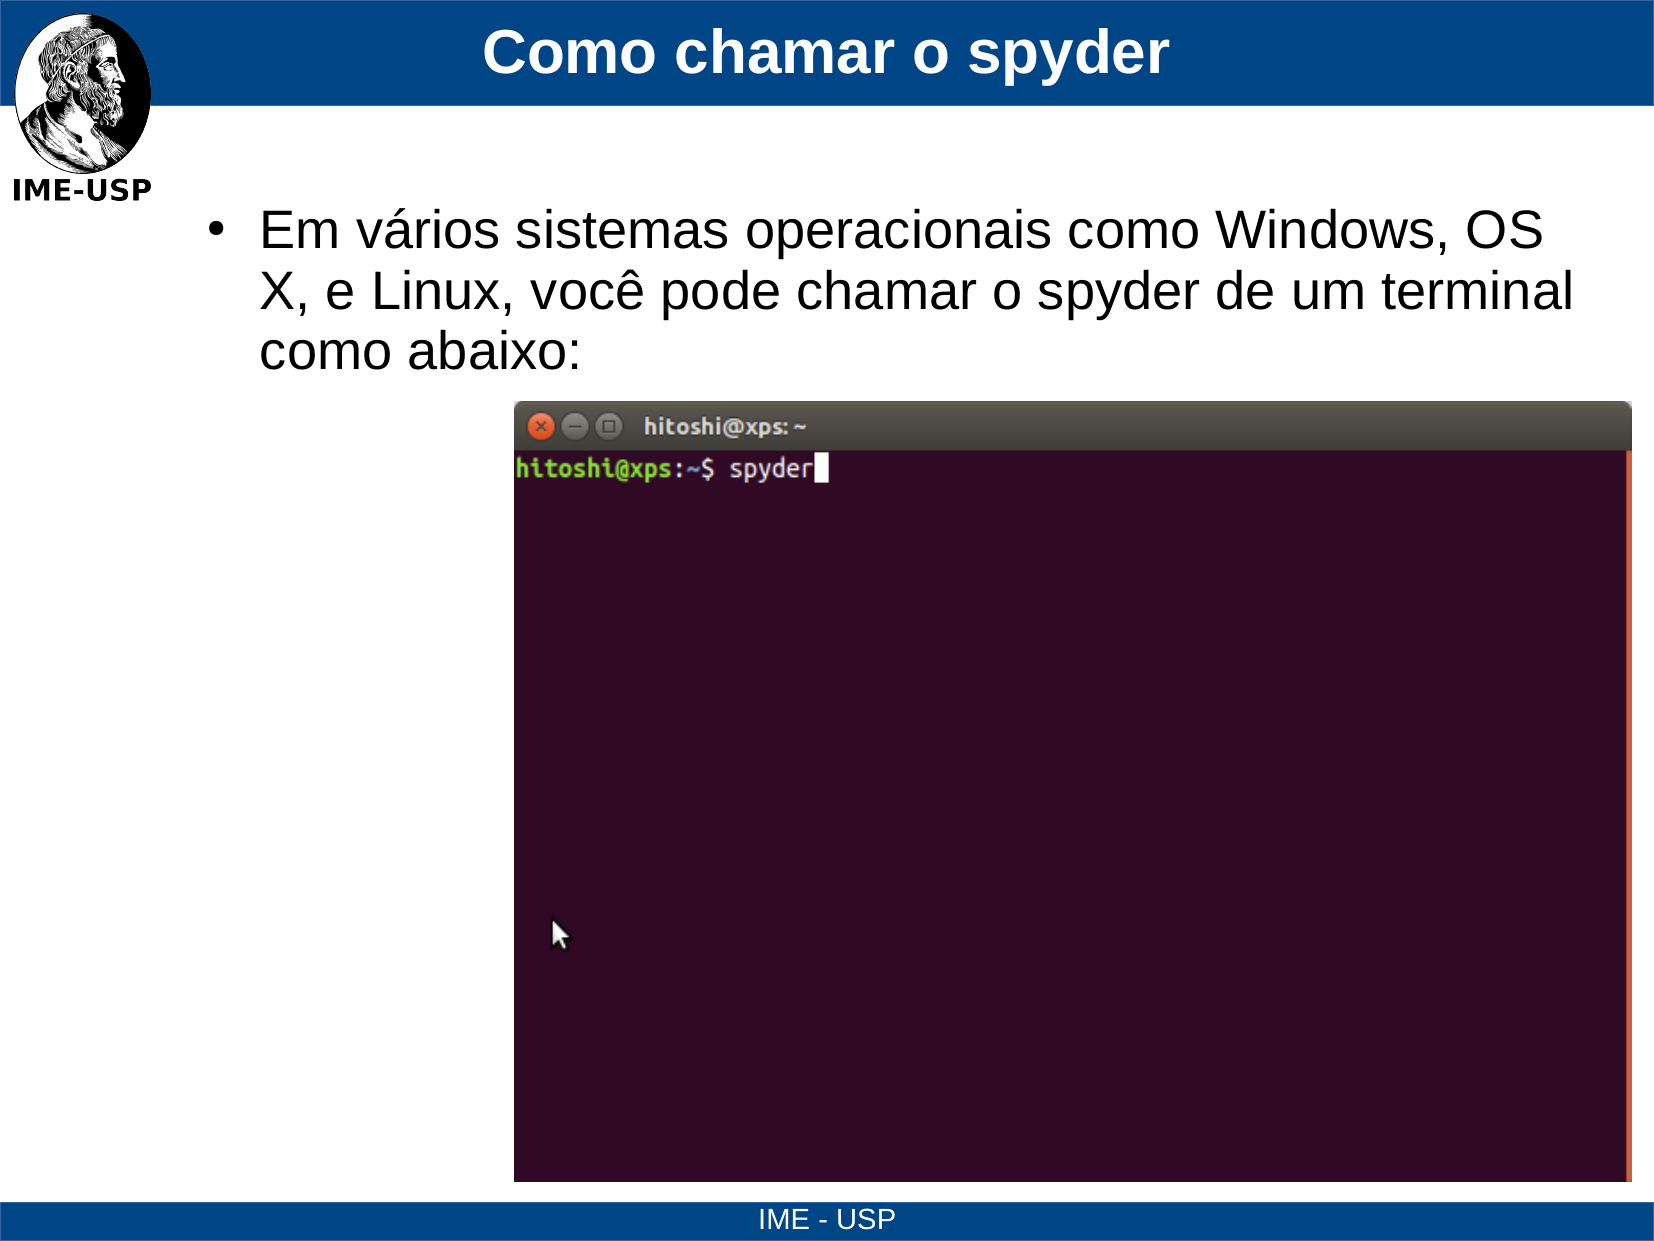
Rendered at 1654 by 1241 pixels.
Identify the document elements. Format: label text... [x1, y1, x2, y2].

list Em vários sistemas operacionais como Windows, OS X, e Linux, você pode chamar o spyder de um terminal como abaixo: [188, 199, 1601, 1134]
picture [514, 401, 1632, 1182]
picture [14, 106, 151, 201]
title Como chamar o spyder [0, 0, 1654, 106]
